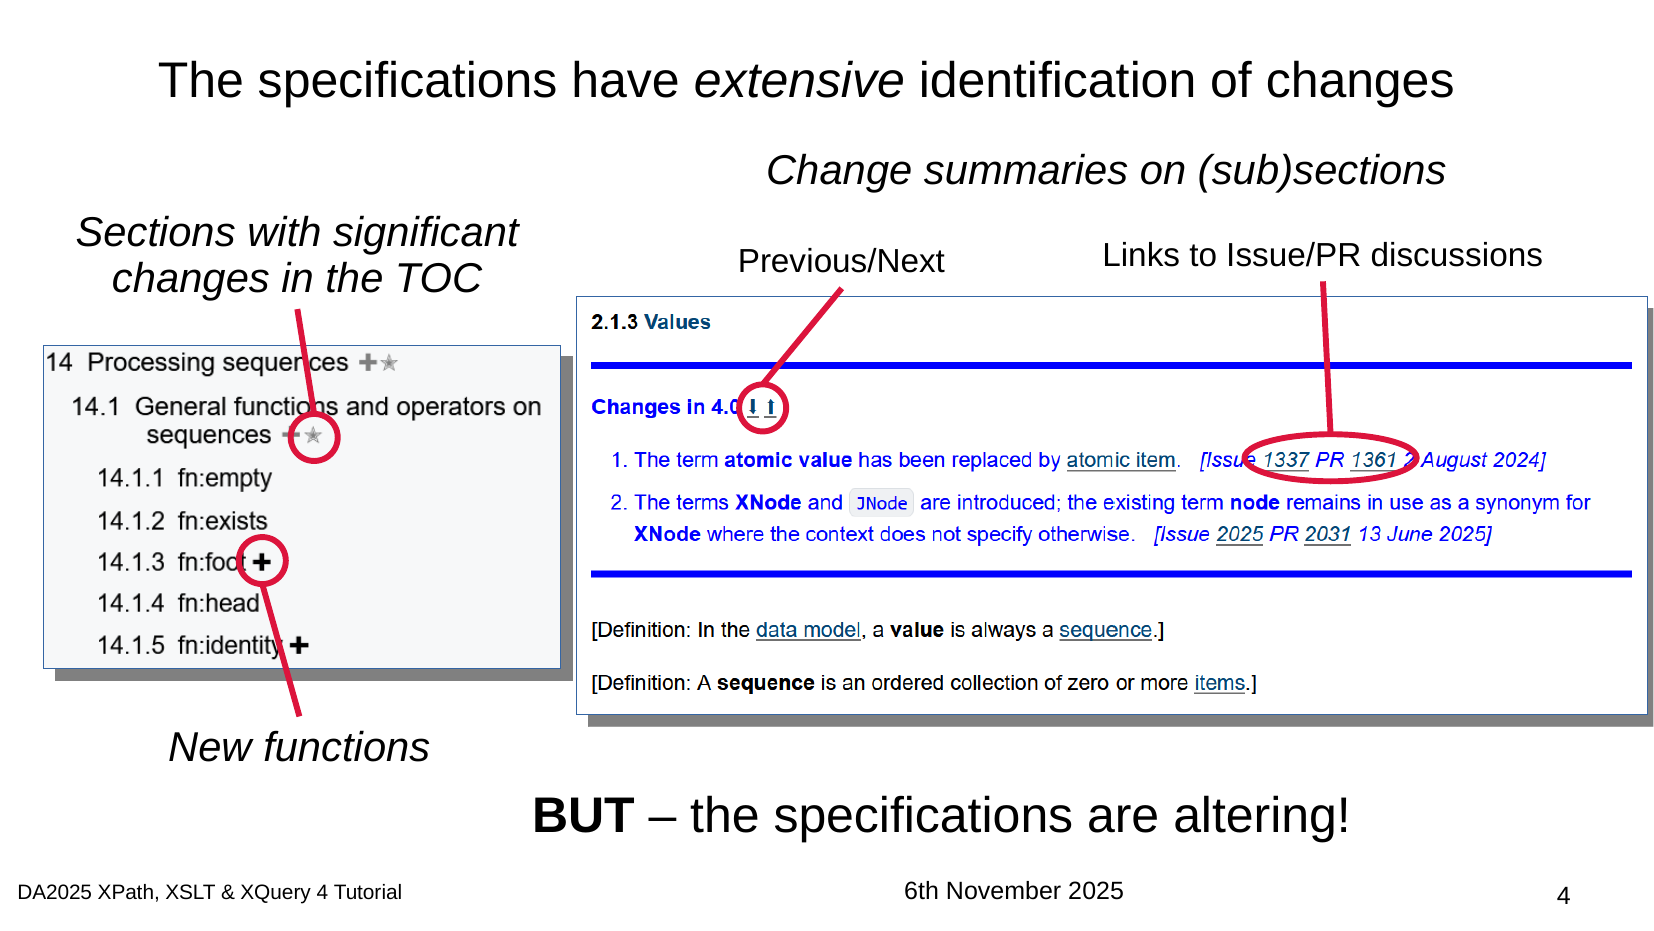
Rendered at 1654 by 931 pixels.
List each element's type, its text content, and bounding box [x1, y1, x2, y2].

text_box The specifications have extensive identification of changes [143, 45, 1566, 119]
picture [1248, 438, 1413, 478]
text_box Previous/Next [699, 235, 984, 289]
text_box Links to Issue/PR discussions [1083, 229, 1563, 282]
text_box Sections with significant changes in the TOC [42, 201, 553, 310]
picture [743, 388, 783, 428]
text_box BUT – the specifications are altering! [517, 780, 1389, 854]
picture [43, 345, 561, 669]
picture [242, 541, 282, 581]
text_box Change summaries on (sub)sections [743, 138, 1470, 206]
picture [294, 417, 334, 457]
picture [576, 296, 1648, 715]
text_box New functions [101, 716, 498, 778]
